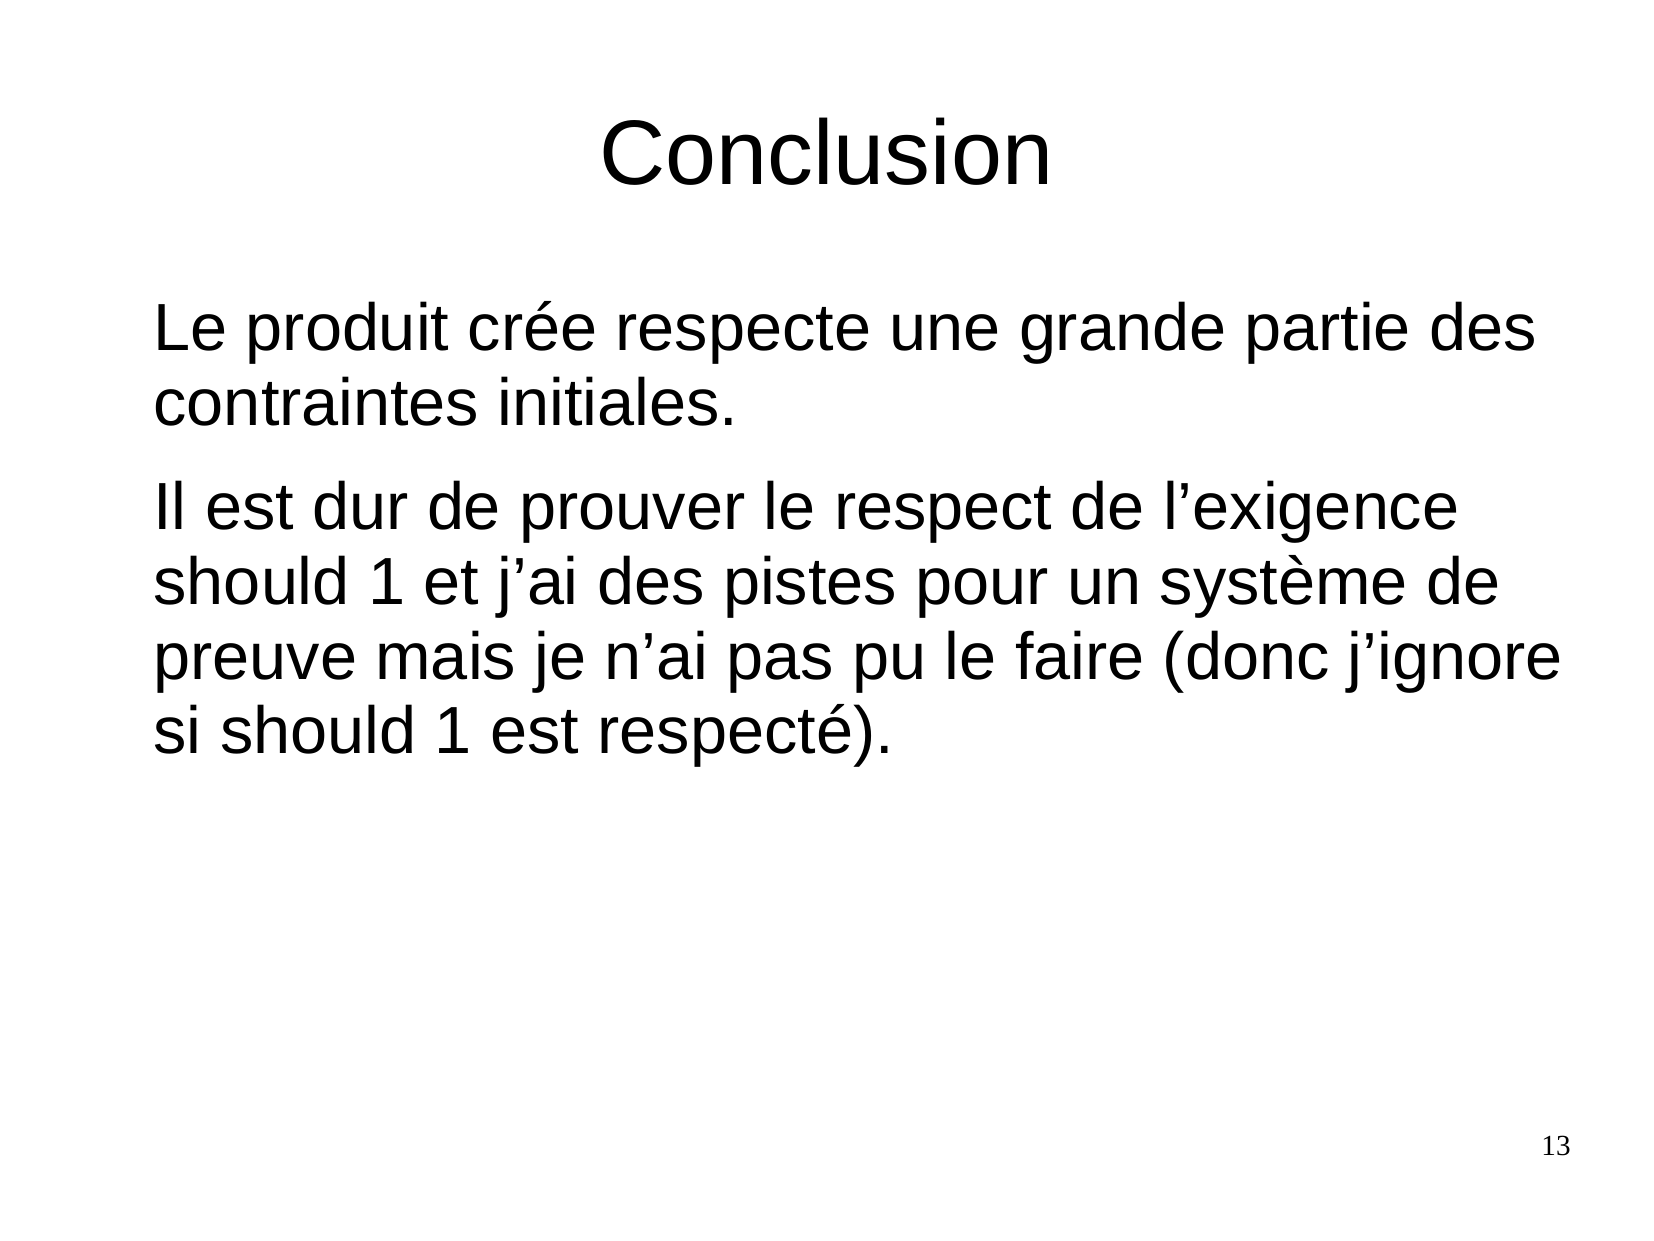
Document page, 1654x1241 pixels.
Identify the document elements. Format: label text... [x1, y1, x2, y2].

list Le produit crée respecte une grande partie des contraintes initiales. Il est dur de prouver le respect de l’exigence should 1 et j’ai des pistes pour un système de preuve mais je n’ai pas pu le faire (donc j’ignore si should 1 est respecté). [82, 290, 1571, 1010]
title Conclusion [82, 49, 1571, 257]
